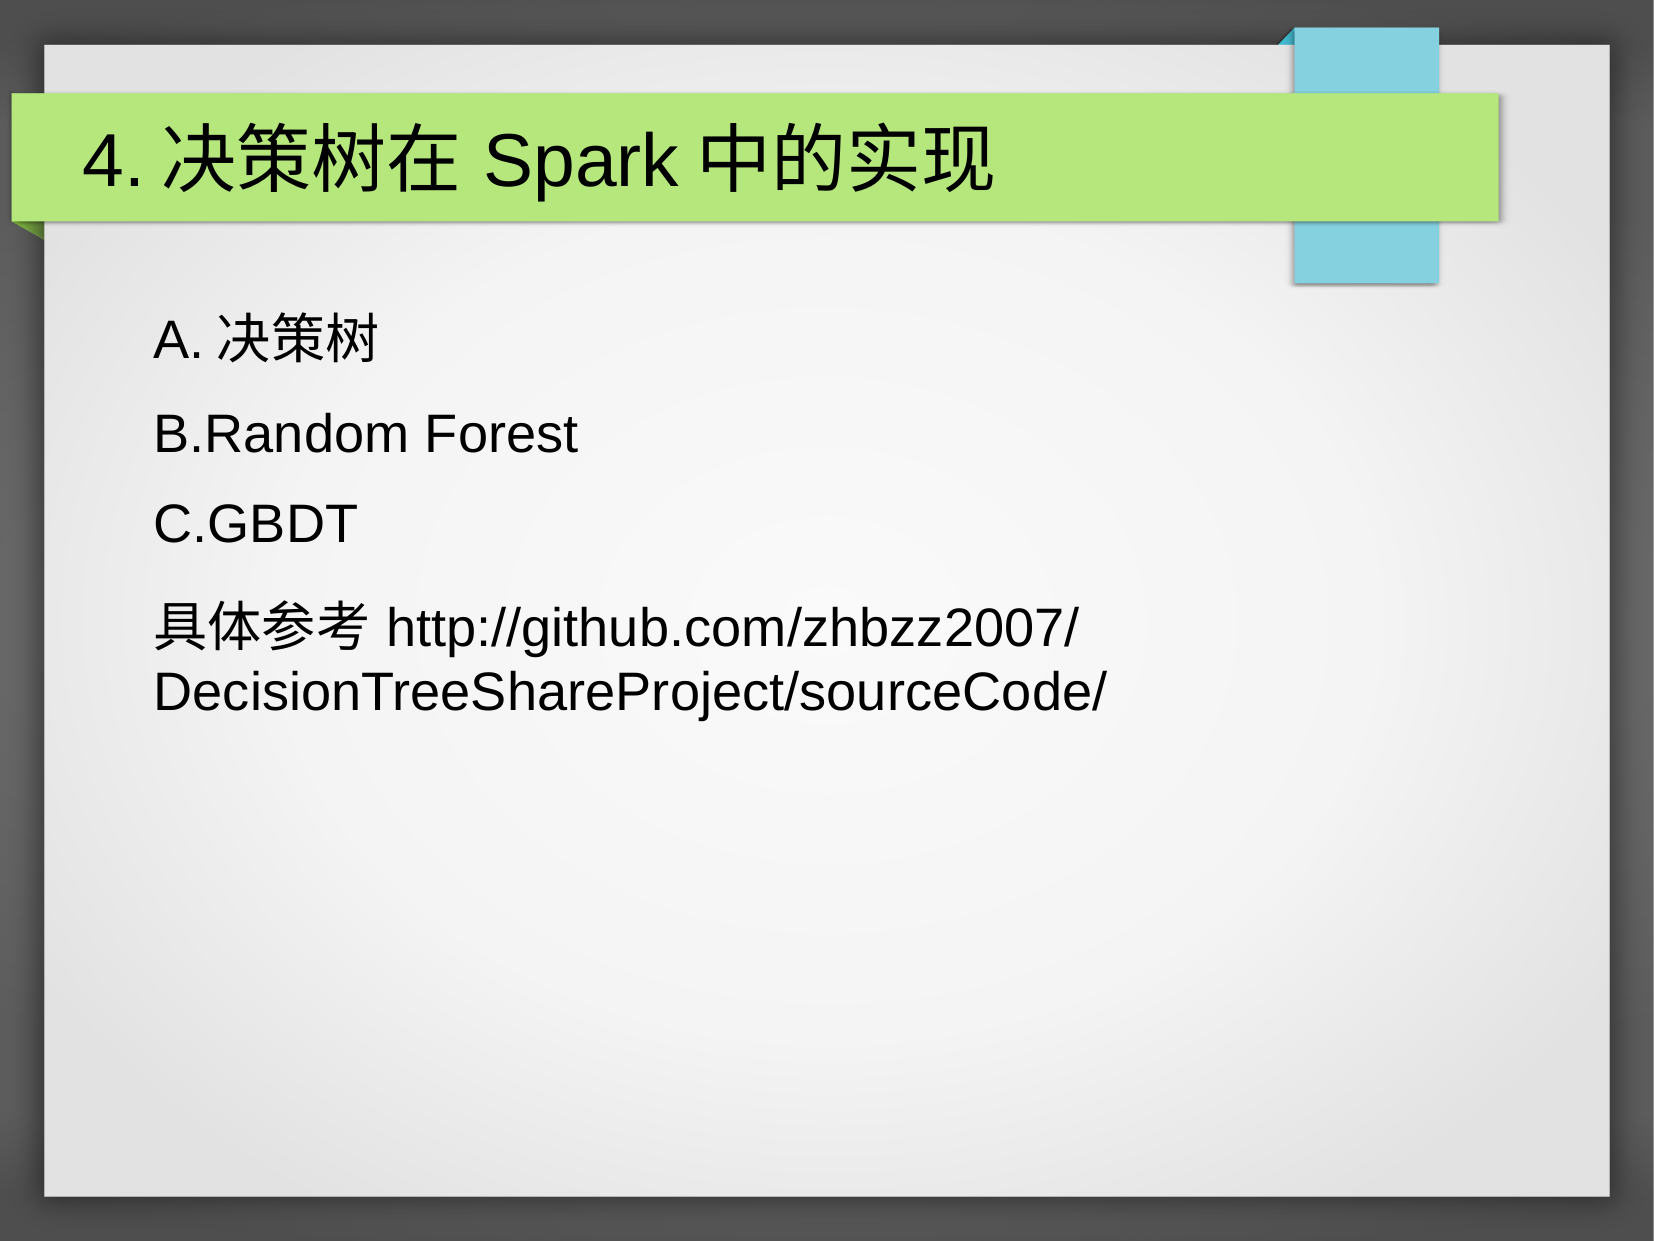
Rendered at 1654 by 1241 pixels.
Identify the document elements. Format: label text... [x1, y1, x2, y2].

title 4.决策树在Spark中的实现 [82, 94, 1453, 213]
list A.决策树 B.Random Forest C.GBDT 具体参考http://github.com/zhbzz2007/DecisionTreeShareProject/sourceCode/ [82, 295, 1571, 1015]
picture [0, 0, 1654, 1241]
